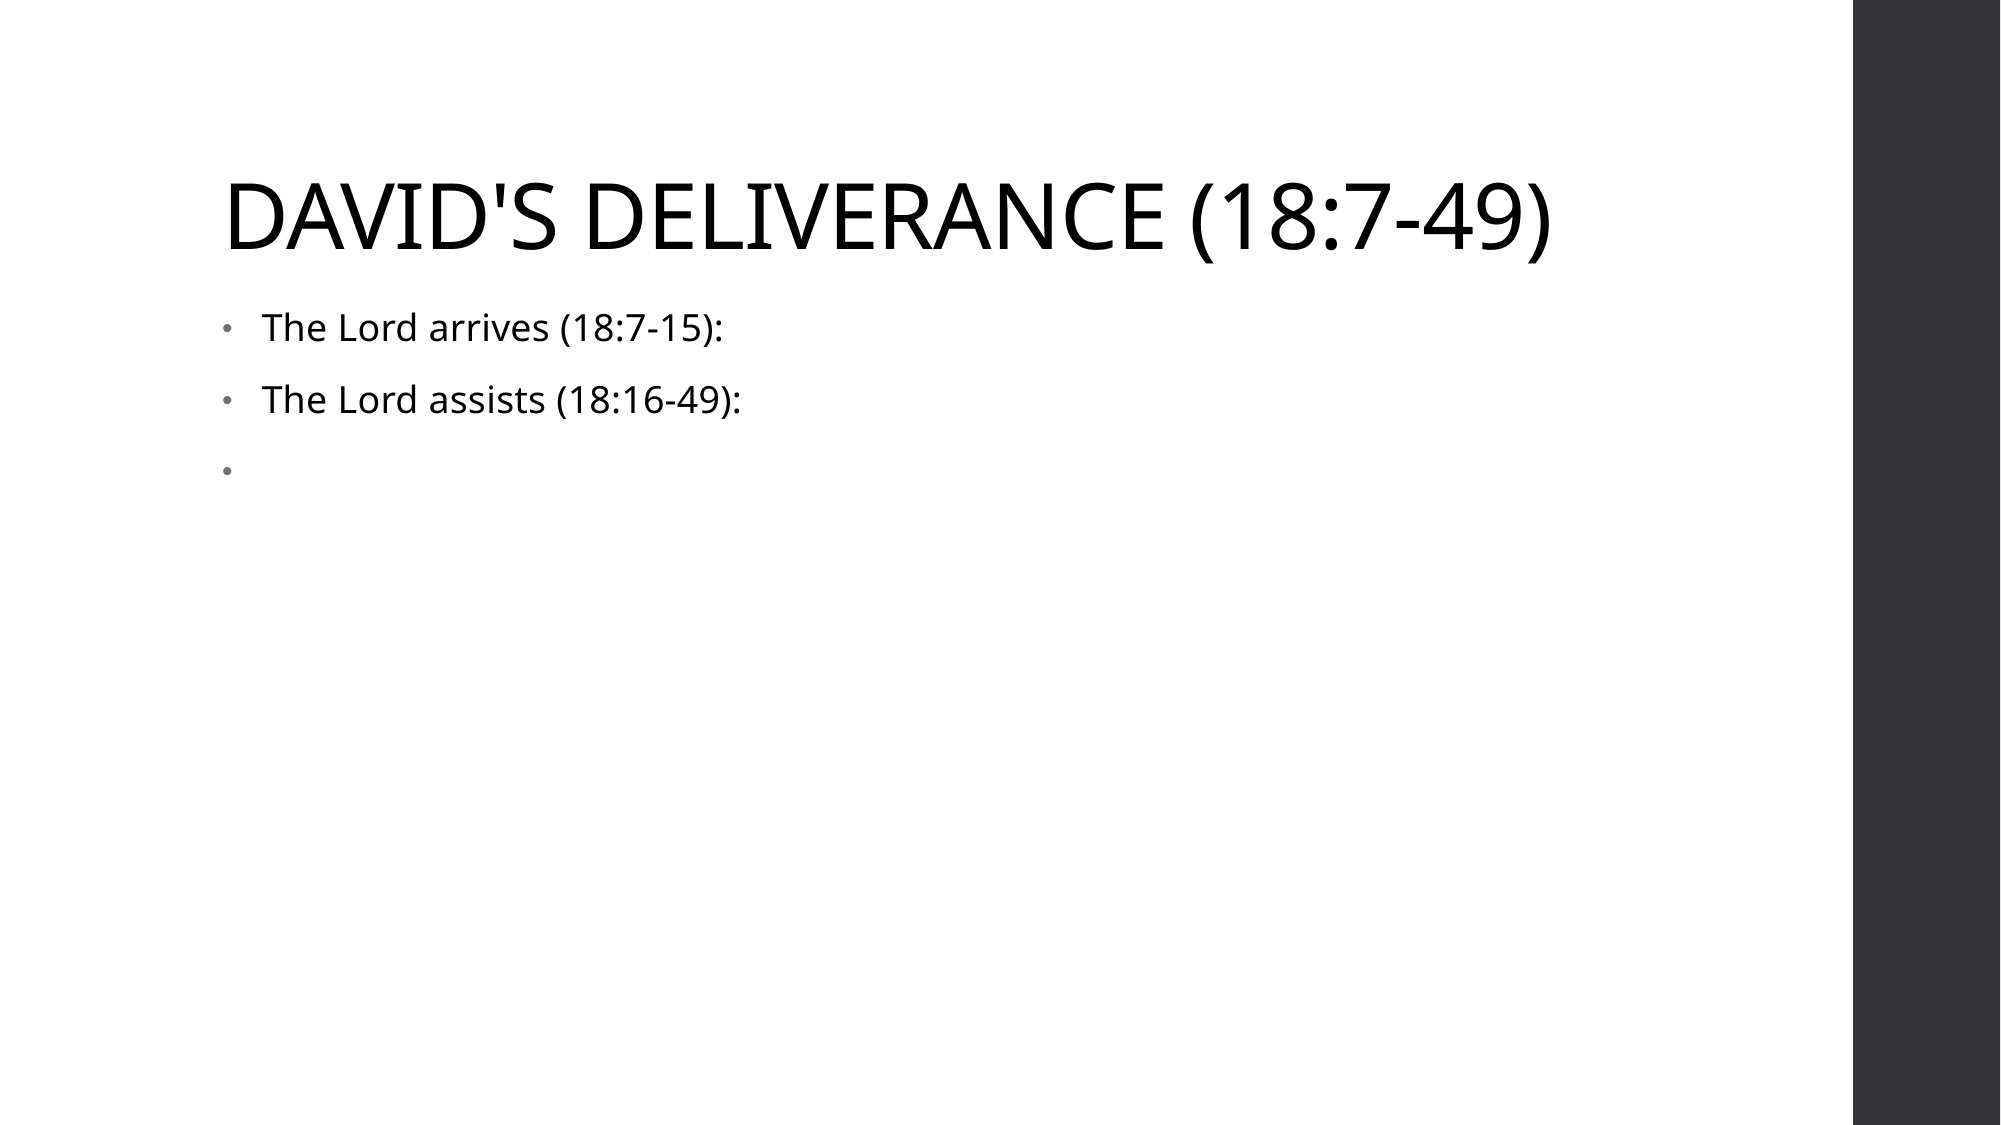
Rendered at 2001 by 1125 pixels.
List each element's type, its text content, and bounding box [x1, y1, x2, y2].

list The Lord arrives (18:7-15): The Lord assists (18:16-49): [206, 299, 1617, 1014]
title DAVID'S DELIVERANCE (18:7-49) [206, 60, 1797, 278]
